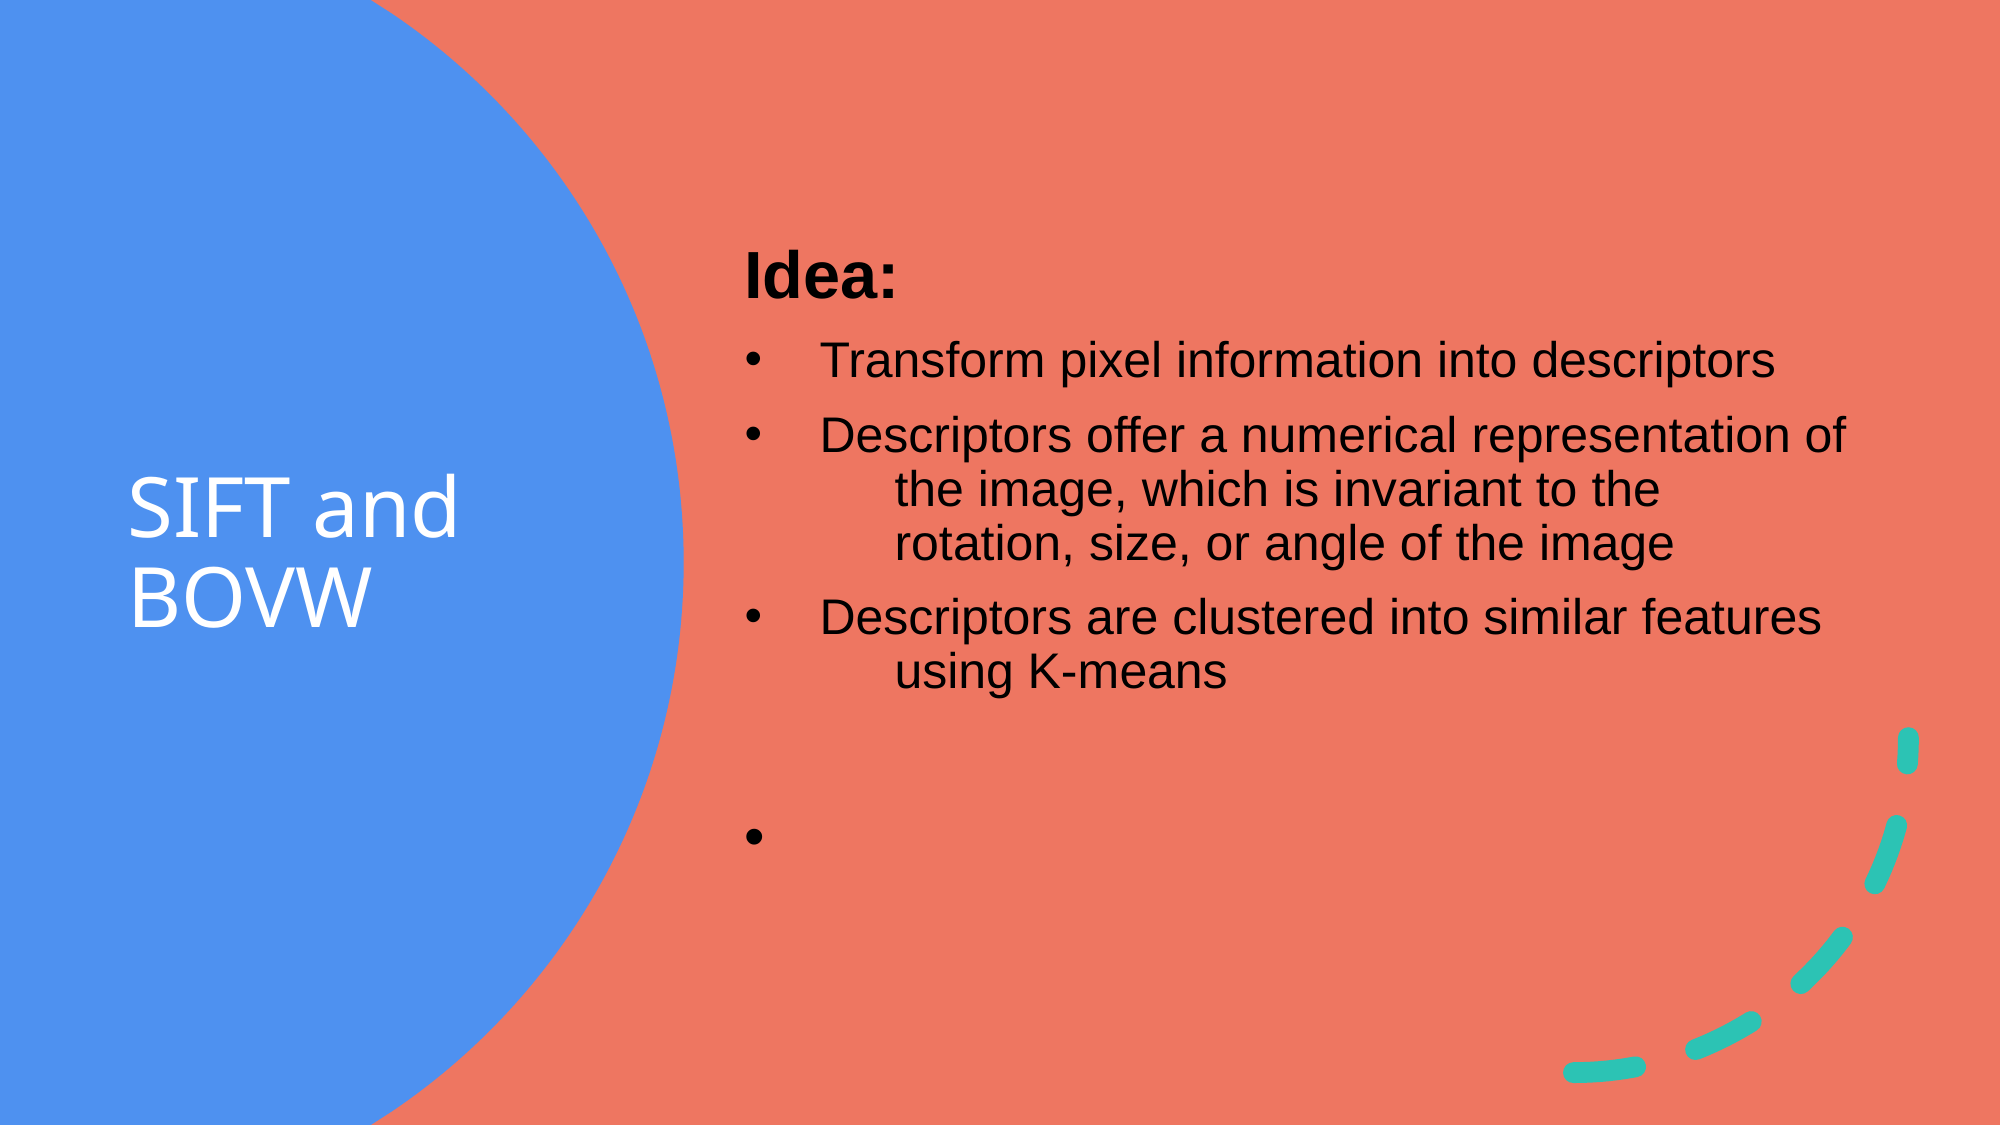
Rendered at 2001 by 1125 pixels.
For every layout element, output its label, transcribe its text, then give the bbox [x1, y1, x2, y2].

text_box [0, 0, 2000, 1125]
list Idea: Transform pixel information into descriptors Descriptors offer a numerical representation of the image, which is invariant to the rotation, size, or angle of the image Descriptors are clustered into similar features using K-means [729, 97, 1863, 1014]
title SIFT and BOVW [112, 189, 638, 922]
